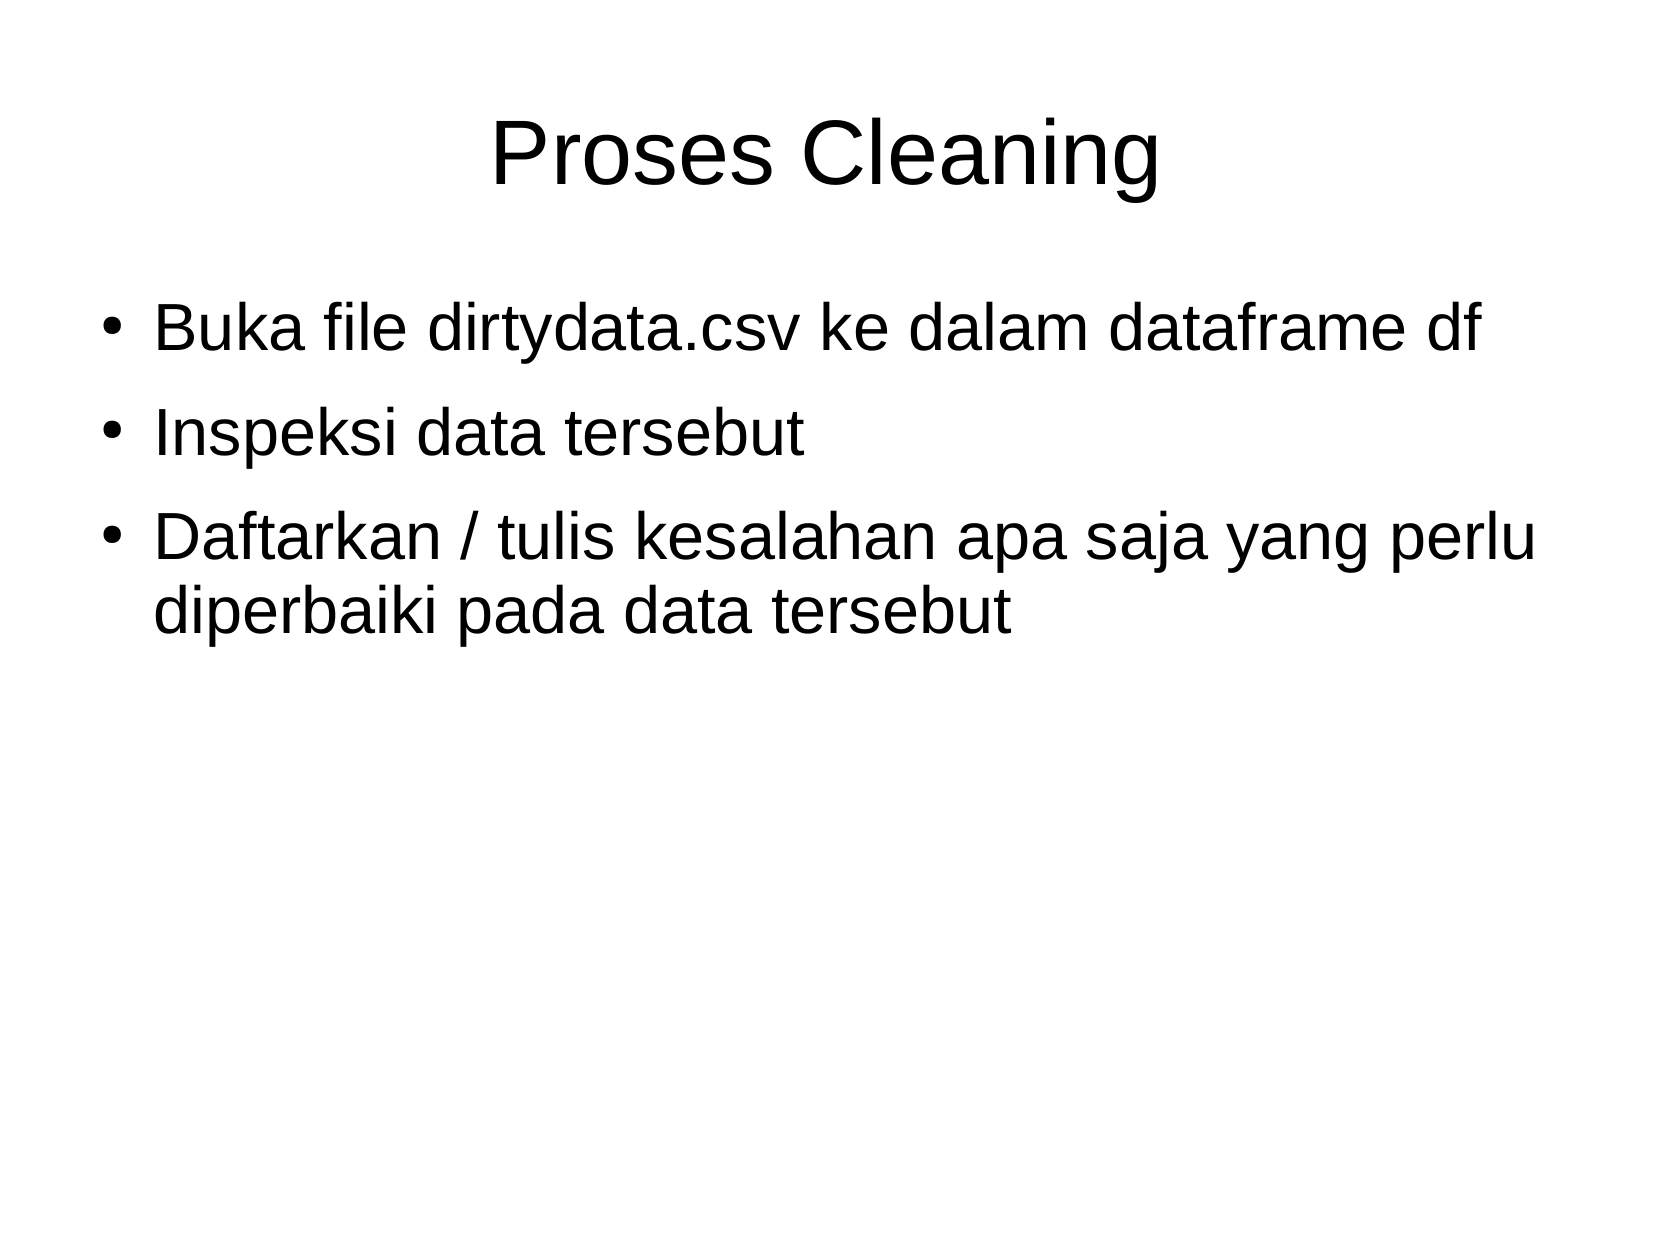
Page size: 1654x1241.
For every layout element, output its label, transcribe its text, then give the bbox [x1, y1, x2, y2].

title Proses Cleaning [82, 49, 1571, 257]
list Buka file dirtydata.csv ke dalam dataframe df Inspeksi data tersebut Daftarkan / tulis kesalahan apa saja yang perlu diperbaiki pada data tersebut [82, 290, 1571, 1010]
